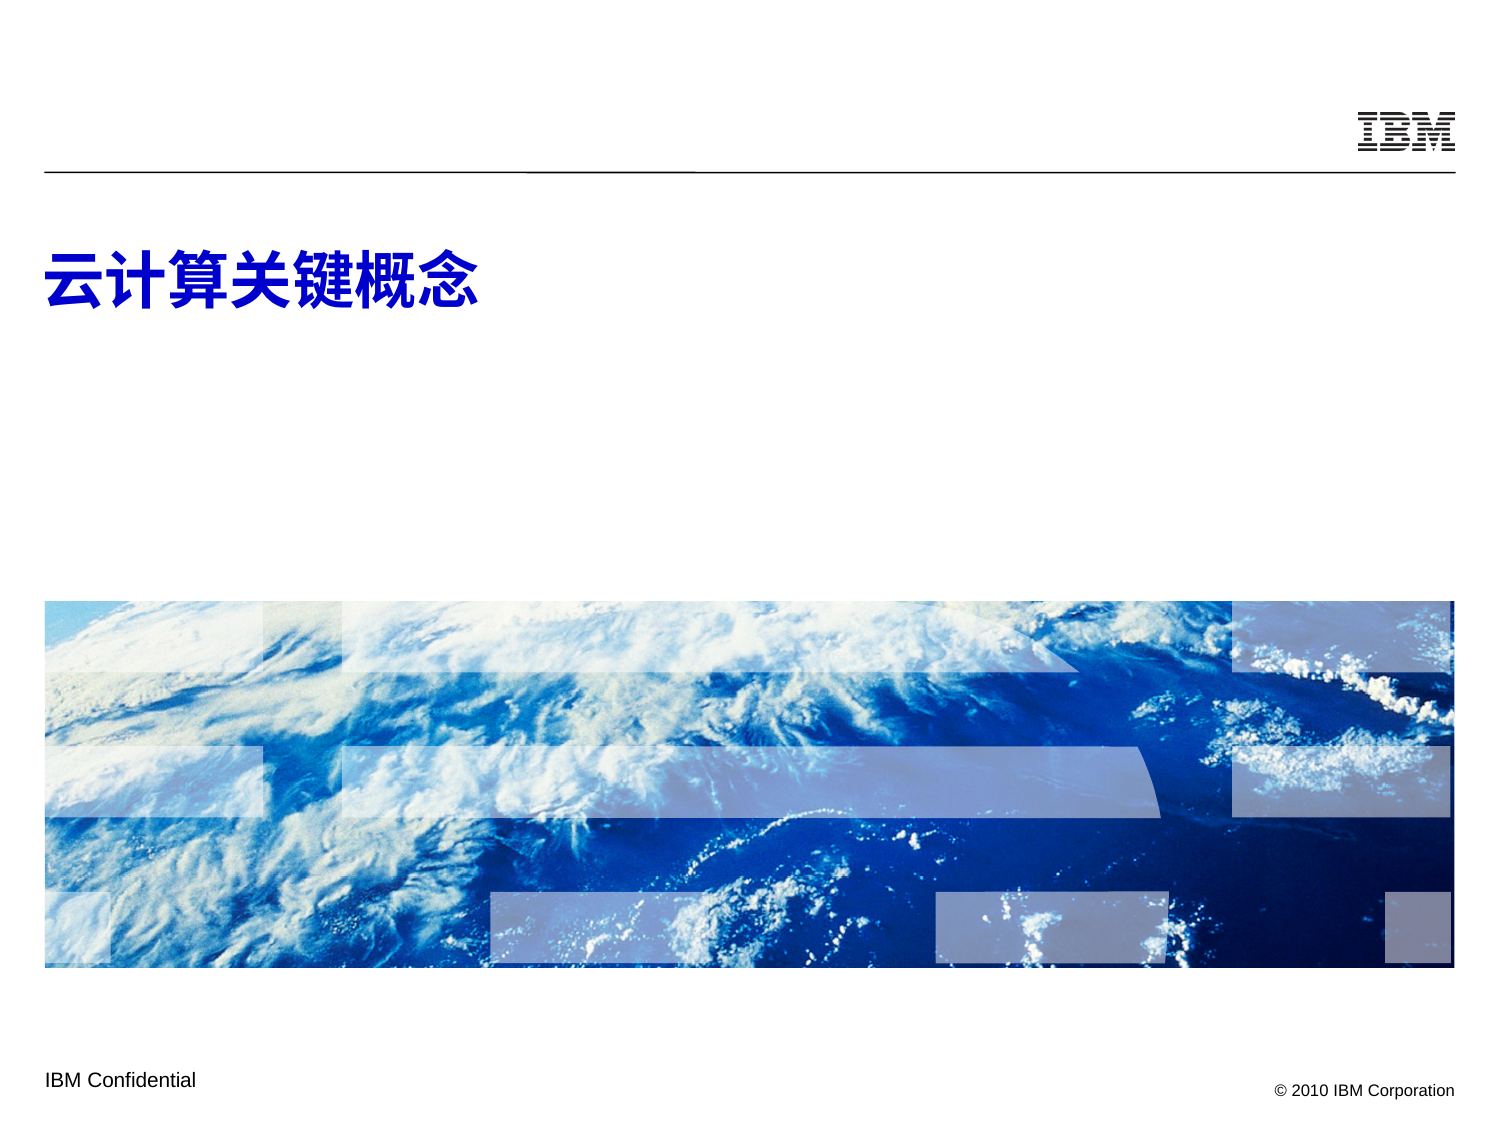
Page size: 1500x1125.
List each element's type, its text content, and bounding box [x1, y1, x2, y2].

title 云计算关键概念 [27, 178, 1483, 709]
picture [44, 709, 1455, 968]
picture [1358, 112, 1455, 151]
text_box IBM Confidential [29, 1042, 271, 1100]
